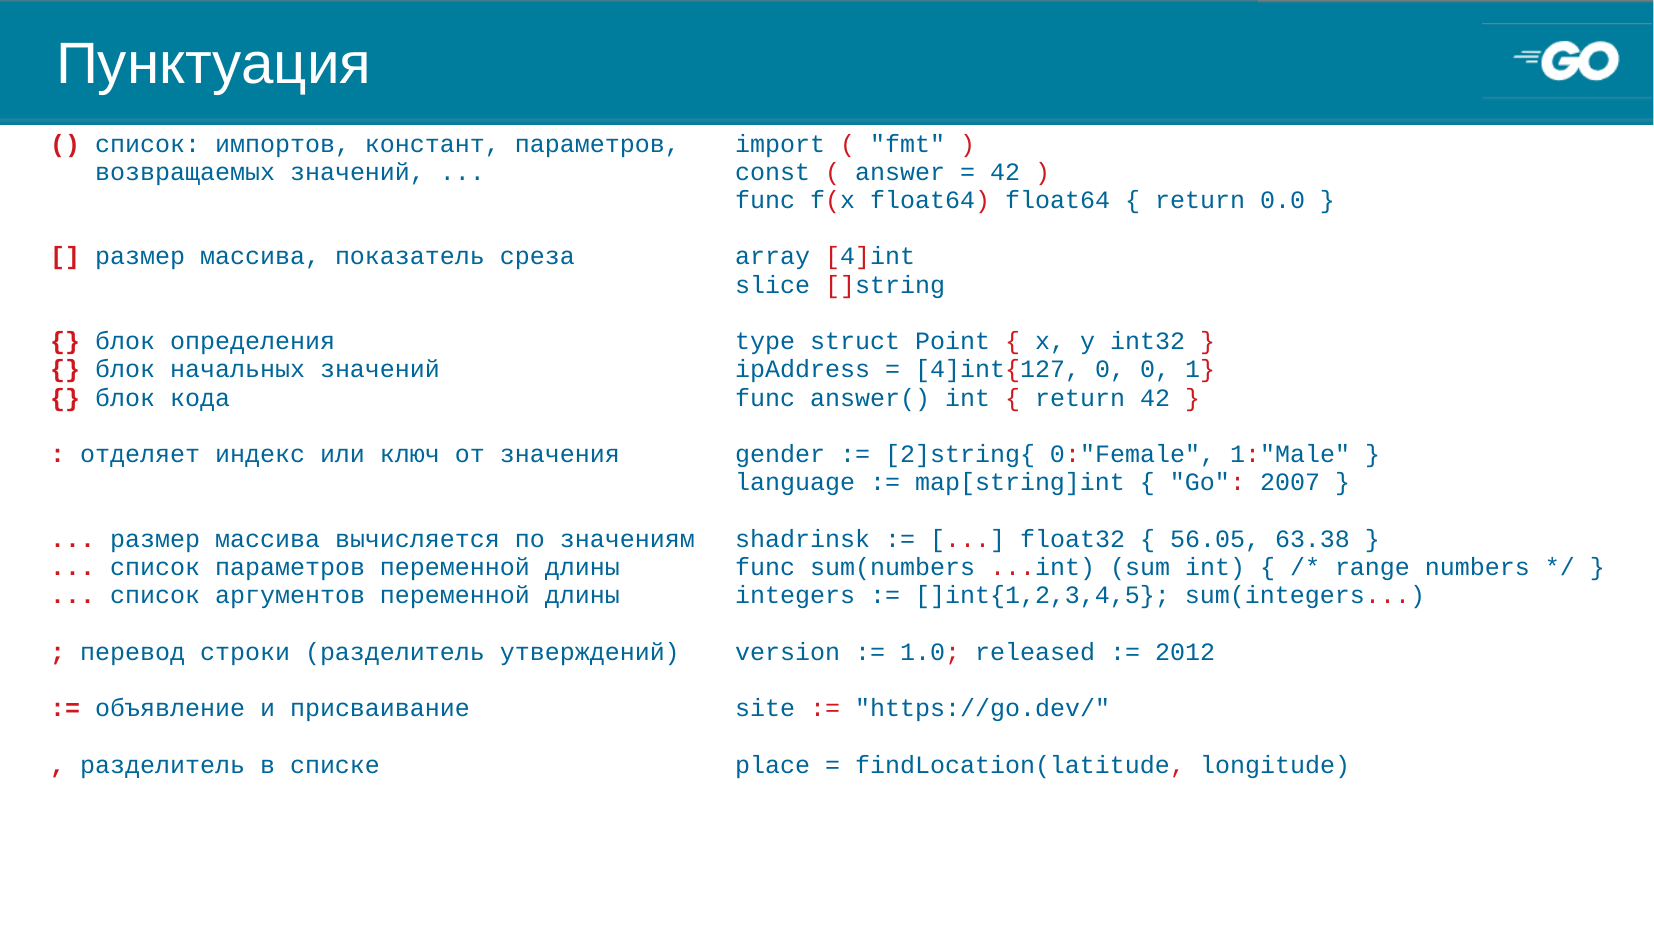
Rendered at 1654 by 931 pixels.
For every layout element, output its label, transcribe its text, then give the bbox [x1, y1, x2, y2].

picture [1542, 41, 1619, 81]
text_box () список: импортов, констант, параметров, возвращаемых значений, ... [] размер массива, показатель среза {} блок определения {} блок начальных значений {} блок кода : отделяет индекс или ключ от значения ... размер массива вычисляется по значениям ... список параметров переменной длины ... список аргументов переменной длины ; перевод строки (разделитель утверждений) := объявление и присваивание , разделитель в списке [35, 124, 720, 898]
text_box import ( "fmt" ) const ( answer = 42 ) func f(x float64) float64 { return 0.0 } array [4]int slice []string type struct Point { x, y int32 } ipAddress = [4]int{127, 0, 0, 1} func answer() int { return 42 } gender := [2]string{ 0:"Female", 1:"Male" } language := map[string]int { "Go": 2007 } shadrinsk := [...] float32 { 56.05, 63.38 } func sum(numbers ...int) (sum int) { /* range numbers */ } integers := []int{1,2,3,4,5}; sum(integers...) version := 1.0; released := 2012 site := "https://go.dev/" place = findLocation(latitude, longitude) [720, 124, 1630, 898]
text_box Пунктуация [41, 23, 1495, 104]
